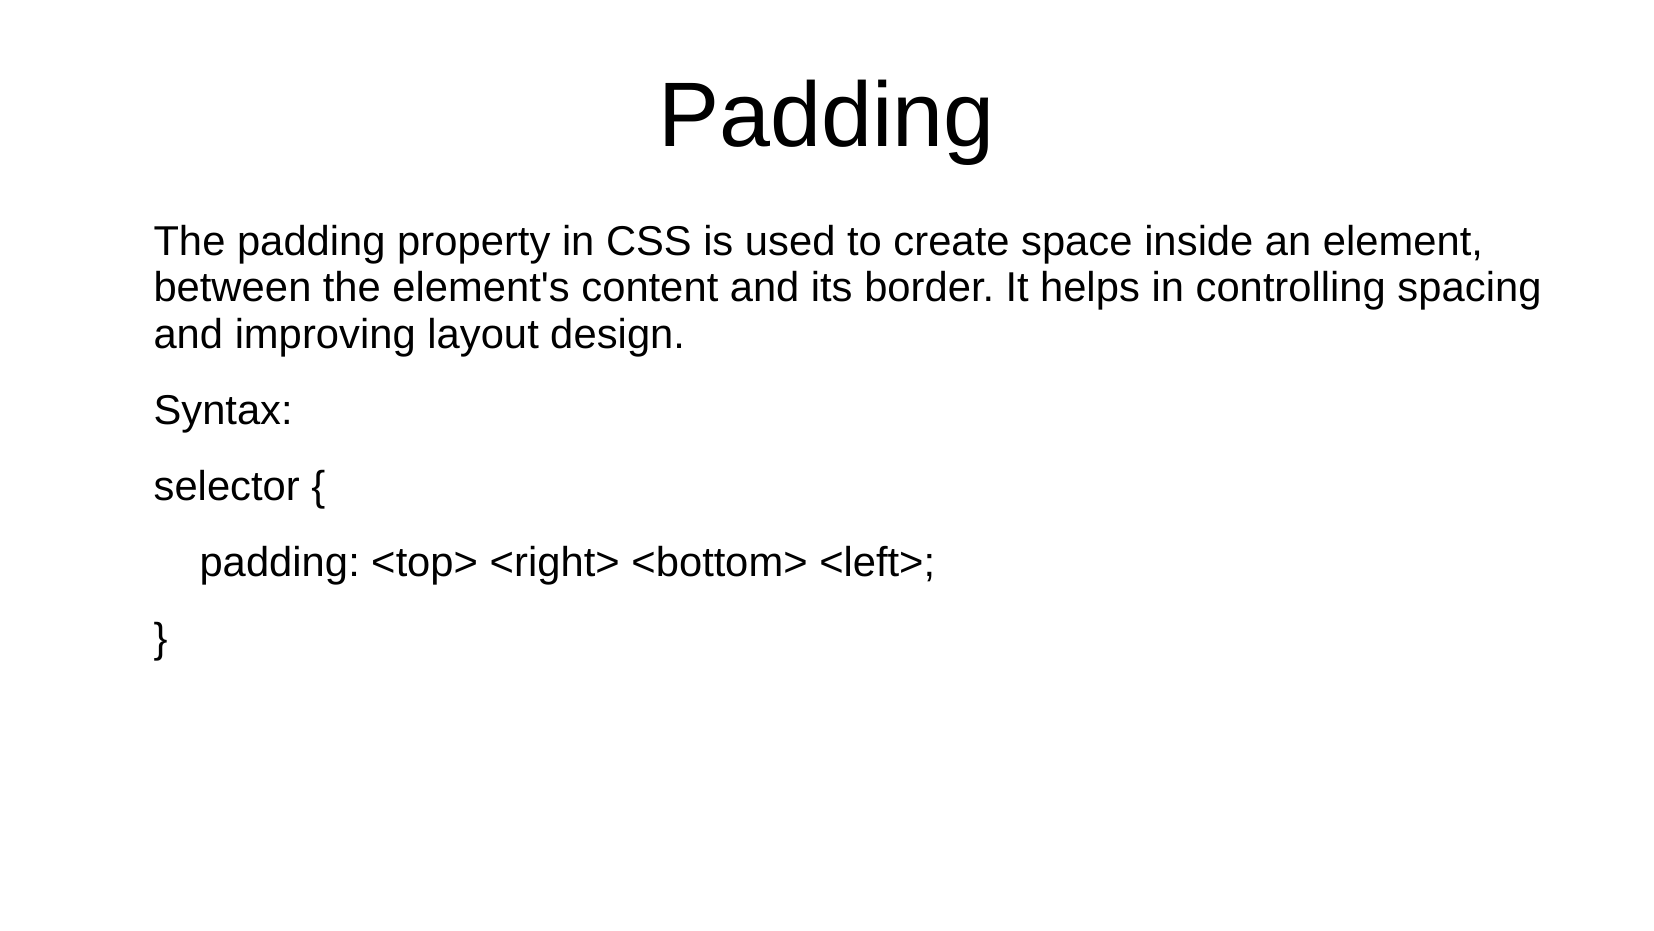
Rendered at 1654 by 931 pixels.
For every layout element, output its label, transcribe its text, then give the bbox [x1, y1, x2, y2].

list The padding property in CSS is used to create space inside an element, between the element's content and its border. It helps in controlling spacing and improving layout design. Syntax: selector { padding: <top> <right> <bottom> <left>; } [82, 217, 1571, 758]
title Padding [82, 37, 1571, 193]
